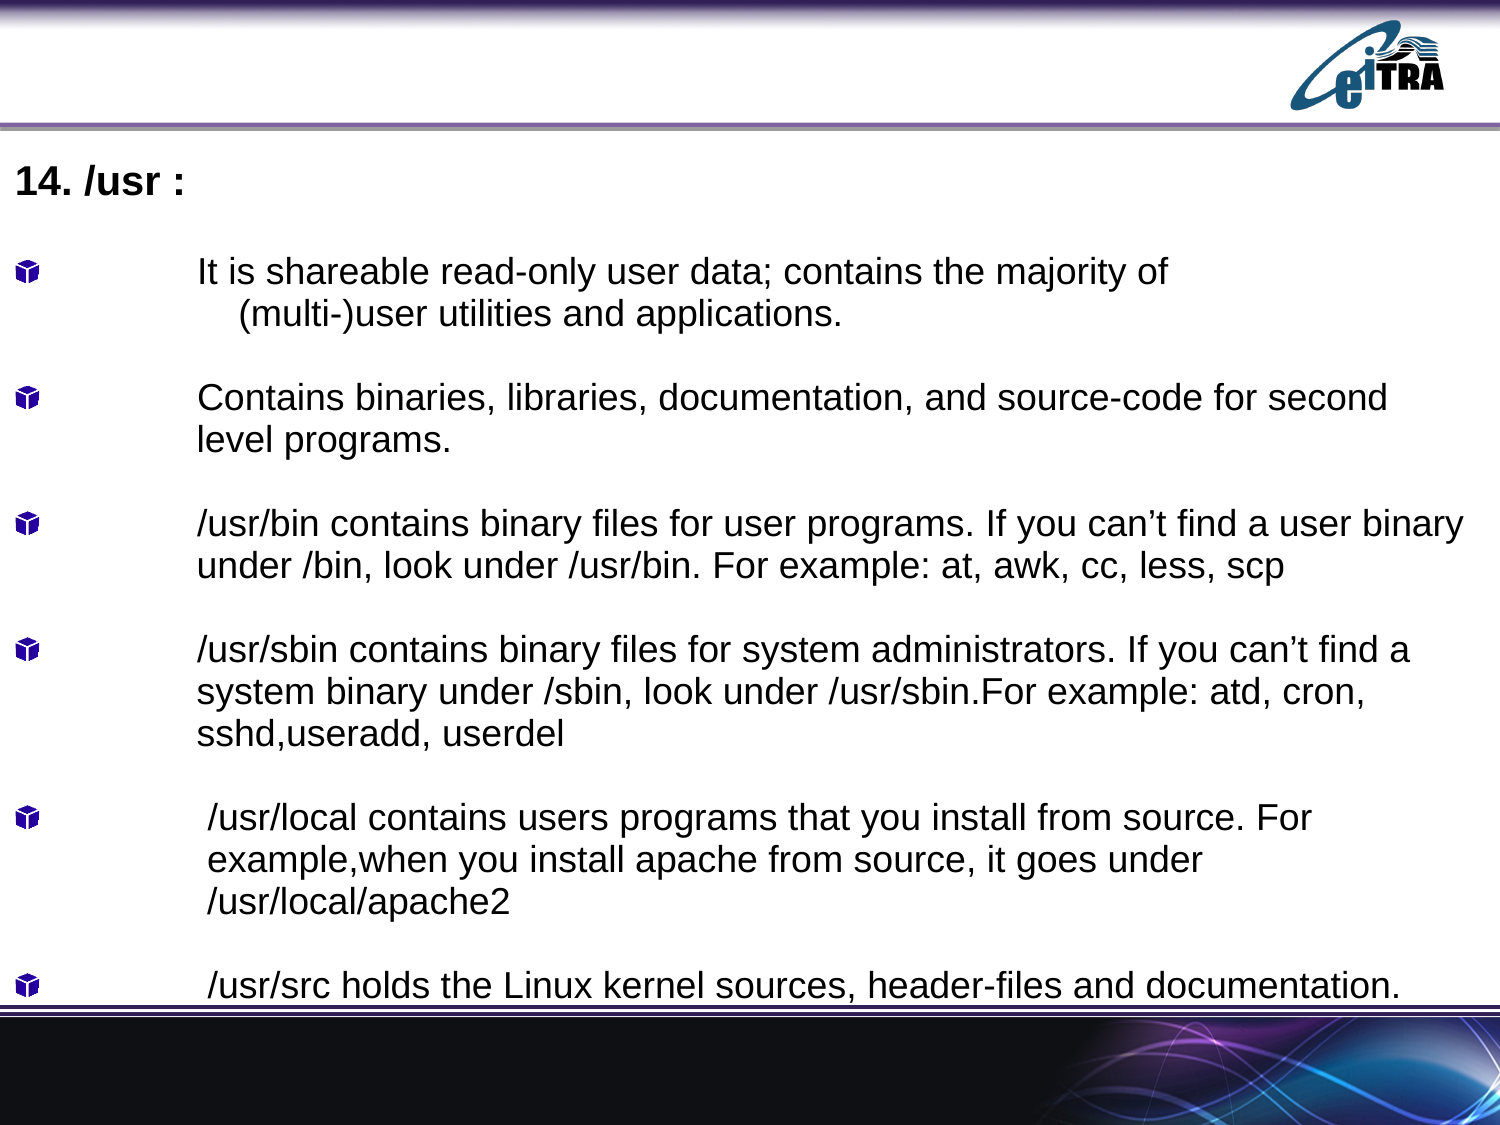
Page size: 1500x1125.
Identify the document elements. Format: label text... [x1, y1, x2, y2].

picture [0, 1005, 1500, 1125]
picture [0, 0, 1500, 146]
text_box 14. /usr : It is shareable read-only user data; contains the majority of (multi-)user utilities and applications. Contains binaries, libraries, documentation, and source-code for second level programs. /usr/bin contains binary files for user programs. If you can’t find a user binary under /bin, look under /usr/bin. For example: at, awk, cc, less, scp /usr/sbin contains binary files for system administrators. If you can’t find a system binary under /sbin, look under /usr/sbin.For example: atd, cron, sshd,useradd, userdel /usr/local contains users programs that you install from source. For example,when you install apache from source, it goes under /usr/local/apache2 /usr/src holds the Linux kernel sources, header-files and documentation. [0, 149, 1486, 1047]
